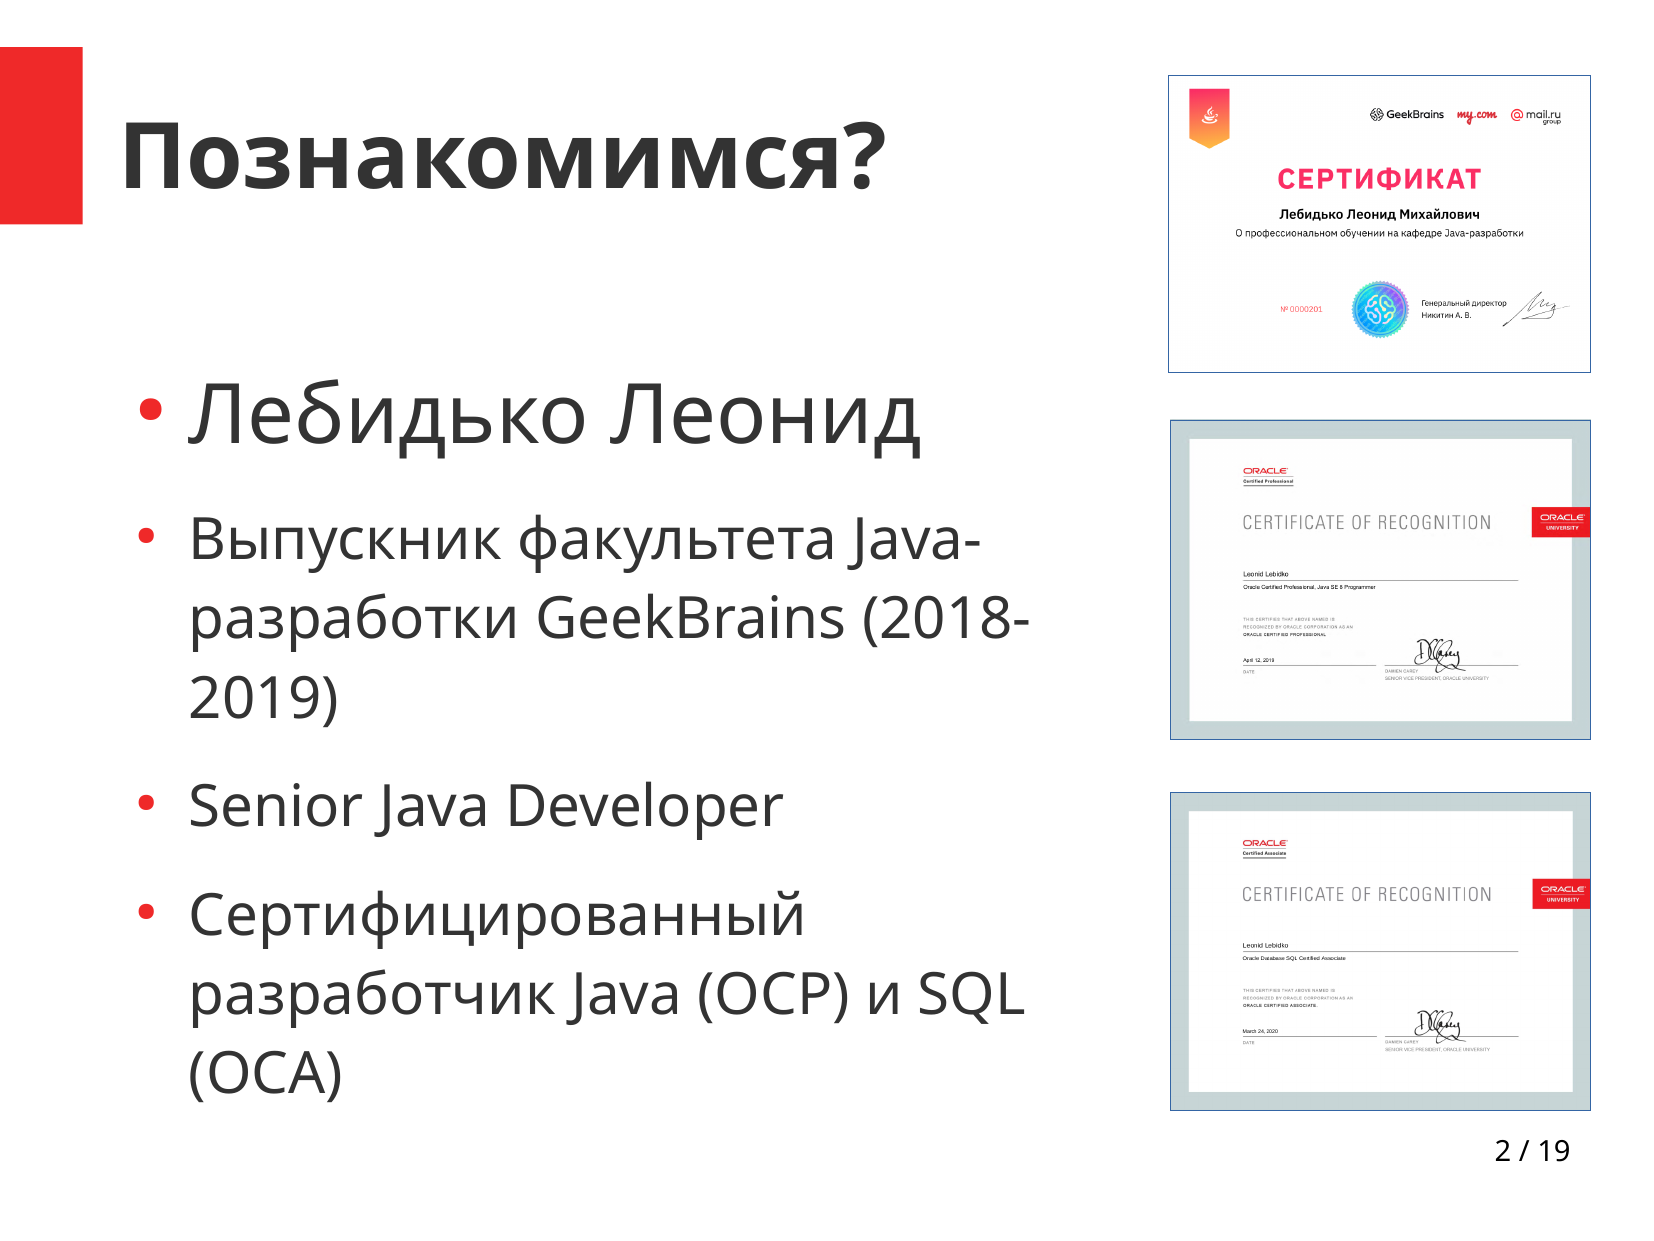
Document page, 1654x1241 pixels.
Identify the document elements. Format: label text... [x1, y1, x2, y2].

picture [1168, 74, 1591, 373]
title Познакомимся? [118, 49, 1571, 257]
picture [1170, 419, 1591, 740]
list Лебидько Леонид Выпускник факультета Java-разработки GeekBrains (2018-2019) Senior Java Developer Сертифицированный разработчик Java (OCP) и SQL (OCA) [118, 354, 1066, 1074]
picture [1170, 792, 1591, 1111]
